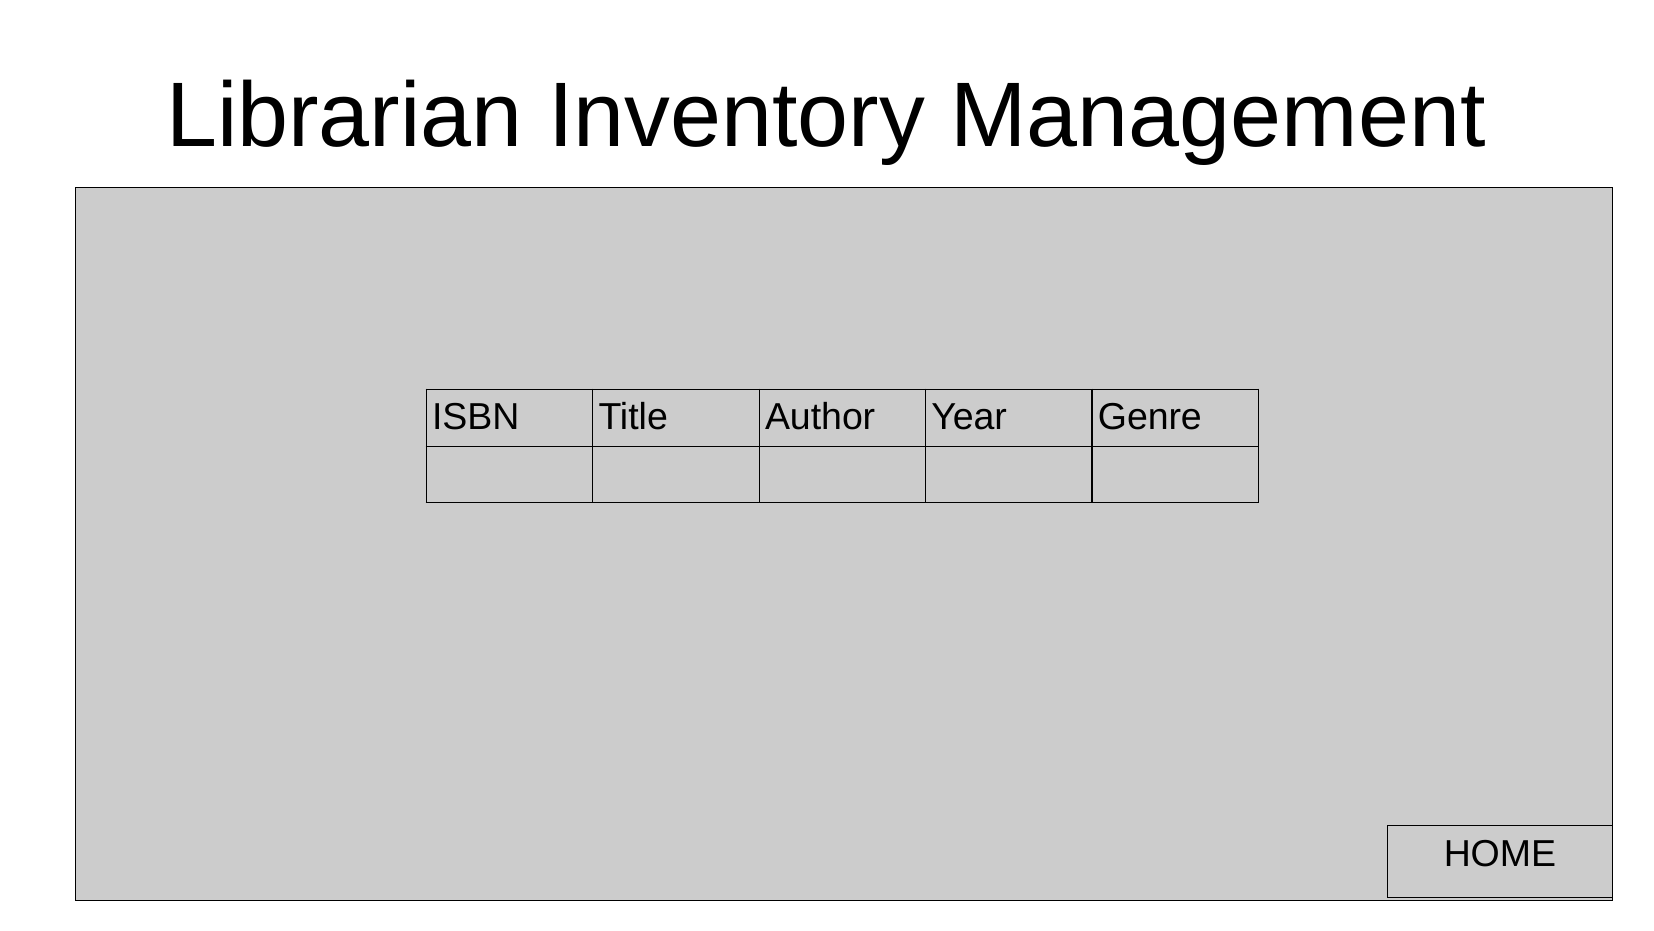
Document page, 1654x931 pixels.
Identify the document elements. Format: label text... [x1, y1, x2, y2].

text_box HOME [1387, 825, 1613, 898]
table_header ISBN [427, 390, 592, 446]
table_cell [593, 447, 759, 502]
table_cell [1093, 447, 1258, 502]
table_header Title [593, 390, 759, 446]
text_box [75, 187, 1613, 901]
title Librarian Inventory Management [82, 37, 1571, 187]
table_cell [760, 447, 925, 502]
table_header Year [926, 390, 1091, 446]
table_cell [427, 447, 592, 502]
table_header Genre [1093, 390, 1258, 446]
table_cell [926, 447, 1091, 502]
table_header Author [760, 390, 925, 446]
